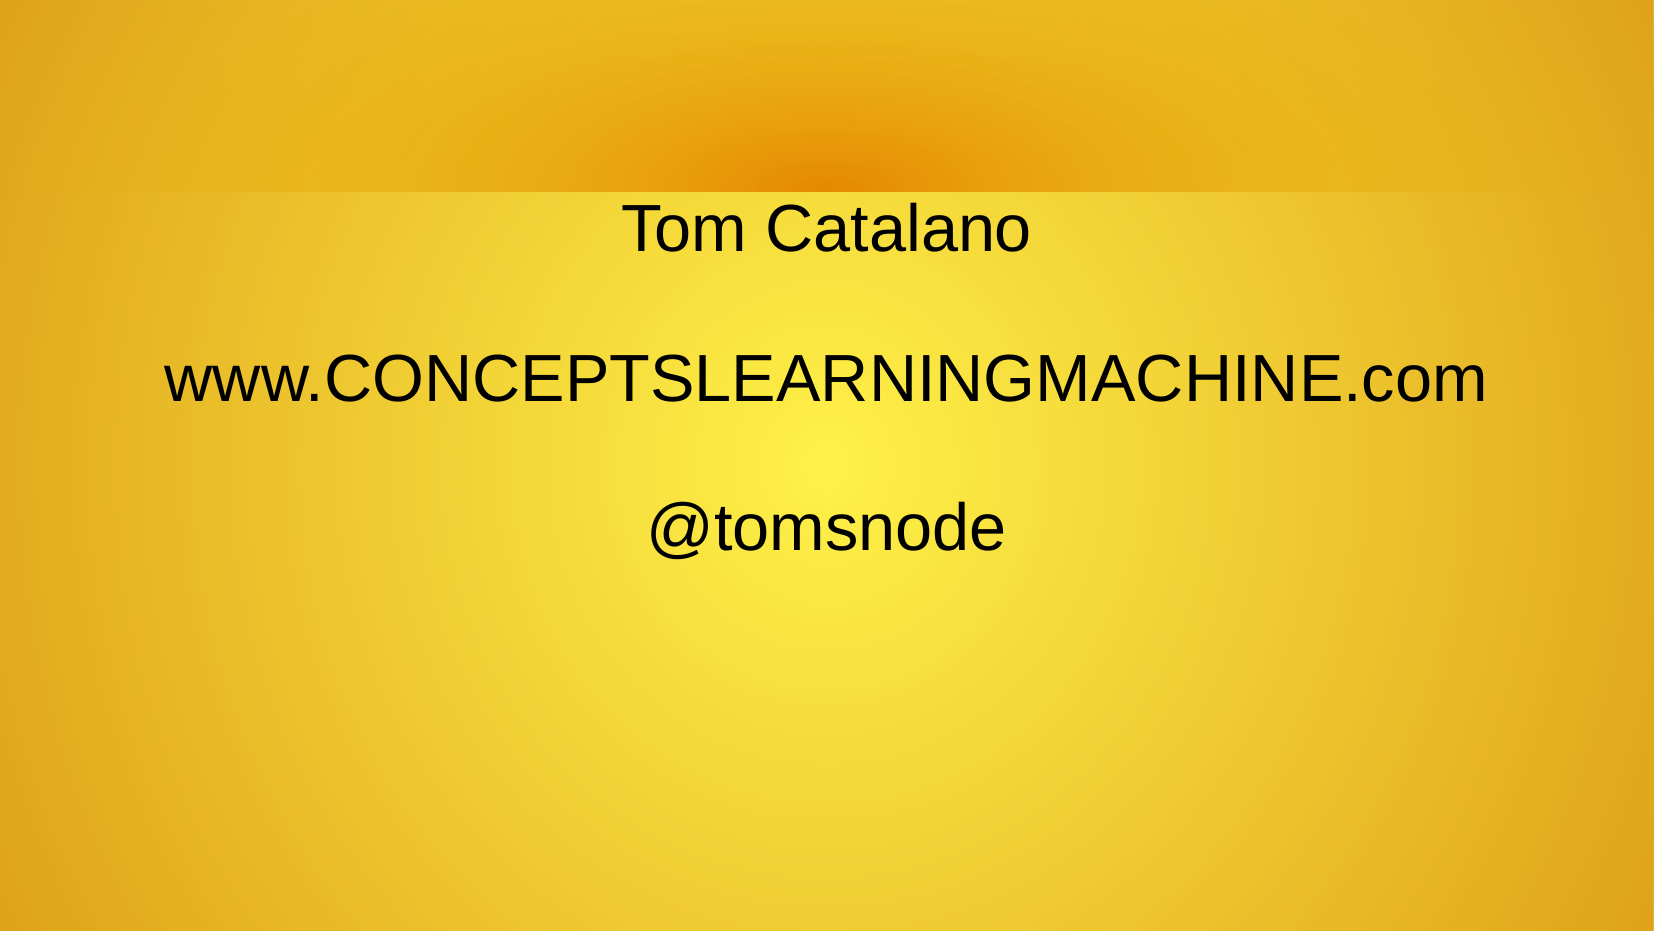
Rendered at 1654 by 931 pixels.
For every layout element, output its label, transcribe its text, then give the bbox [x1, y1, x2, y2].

text_box Tom Catalano www.CONCEPTSLEARNINGMACHINE.com @tomsnode [82, 35, 1571, 721]
